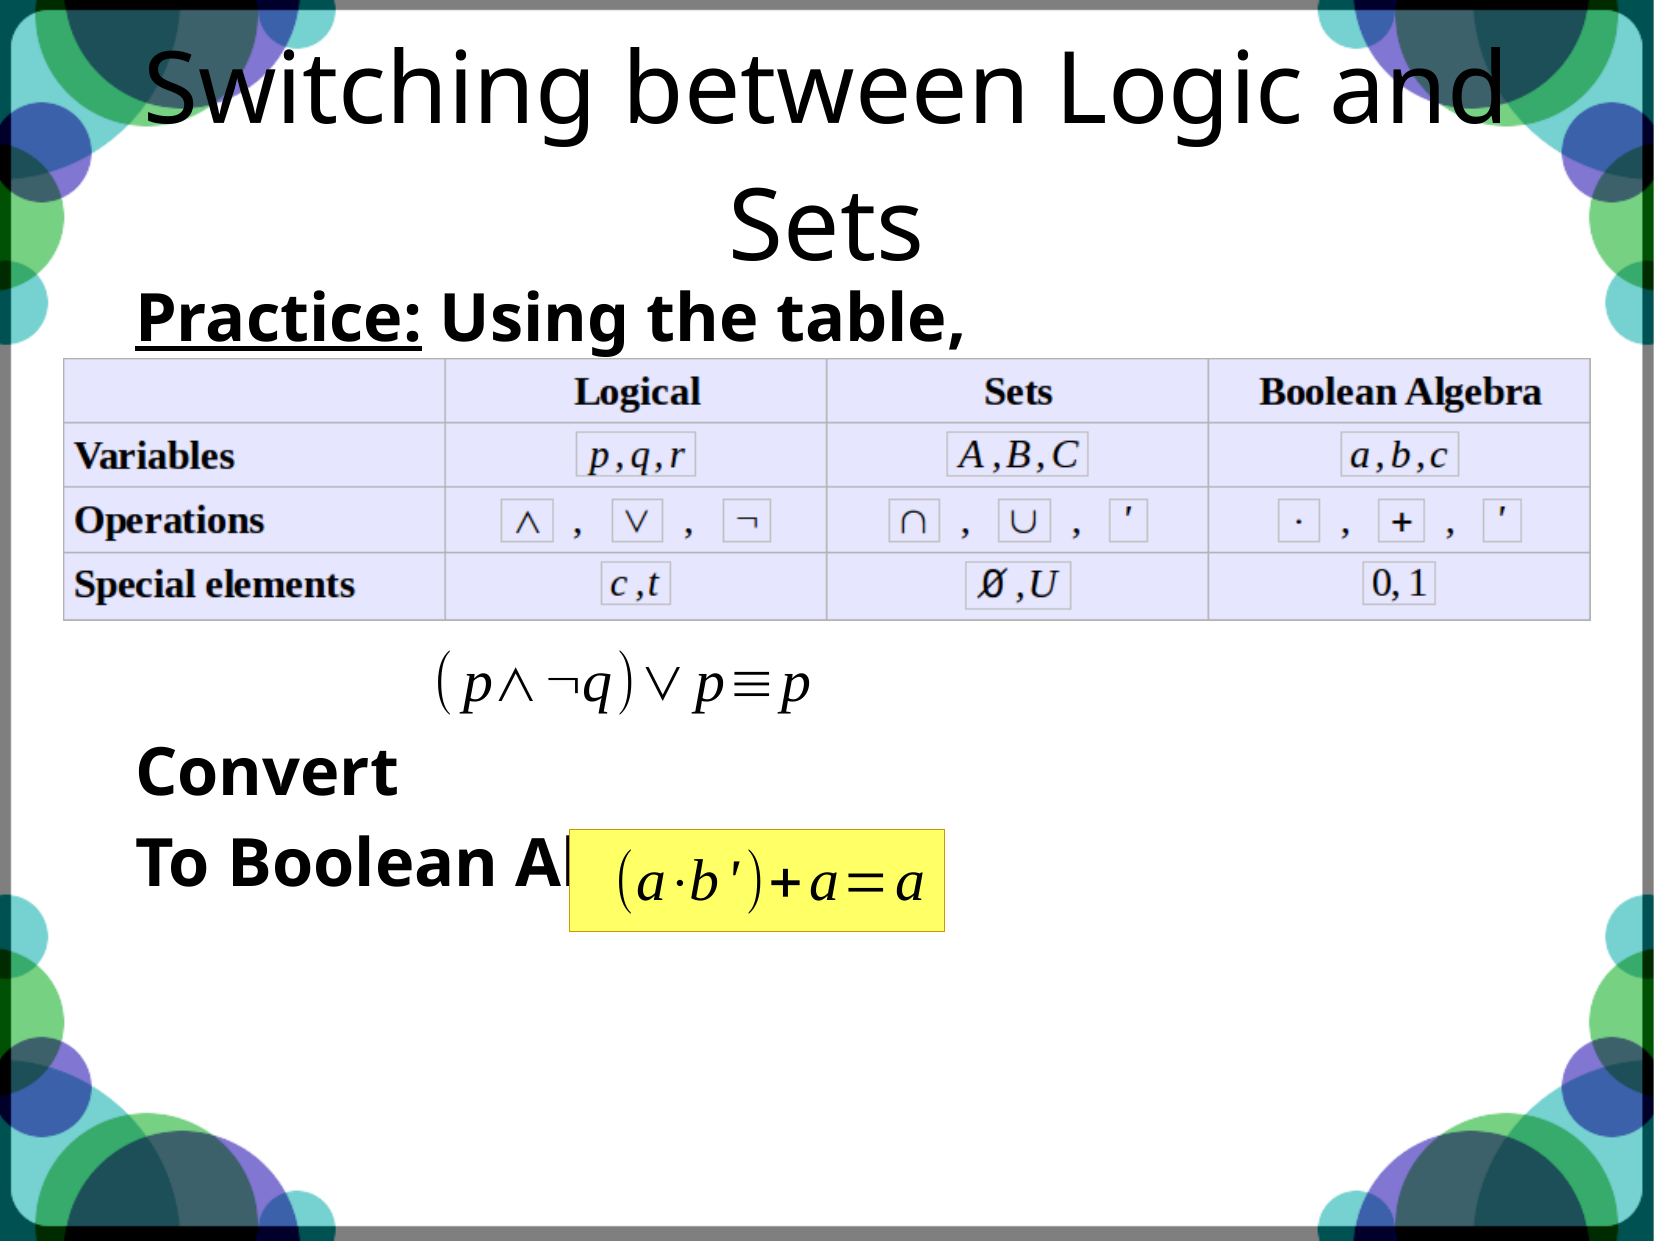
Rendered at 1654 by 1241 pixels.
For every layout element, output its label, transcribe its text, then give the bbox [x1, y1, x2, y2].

chart [418, 645, 829, 717]
picture [0, 0, 1654, 1241]
title Switching between Logic and Sets [82, 49, 1571, 257]
chart [599, 844, 939, 916]
text_box [569, 829, 945, 932]
text_box Practice: Using the table, Convert To Boolean Algebra [135, 621, 1531, 943]
text_box Practice: Using the table, Convert To Boolean Algebra [135, 270, 1531, 358]
